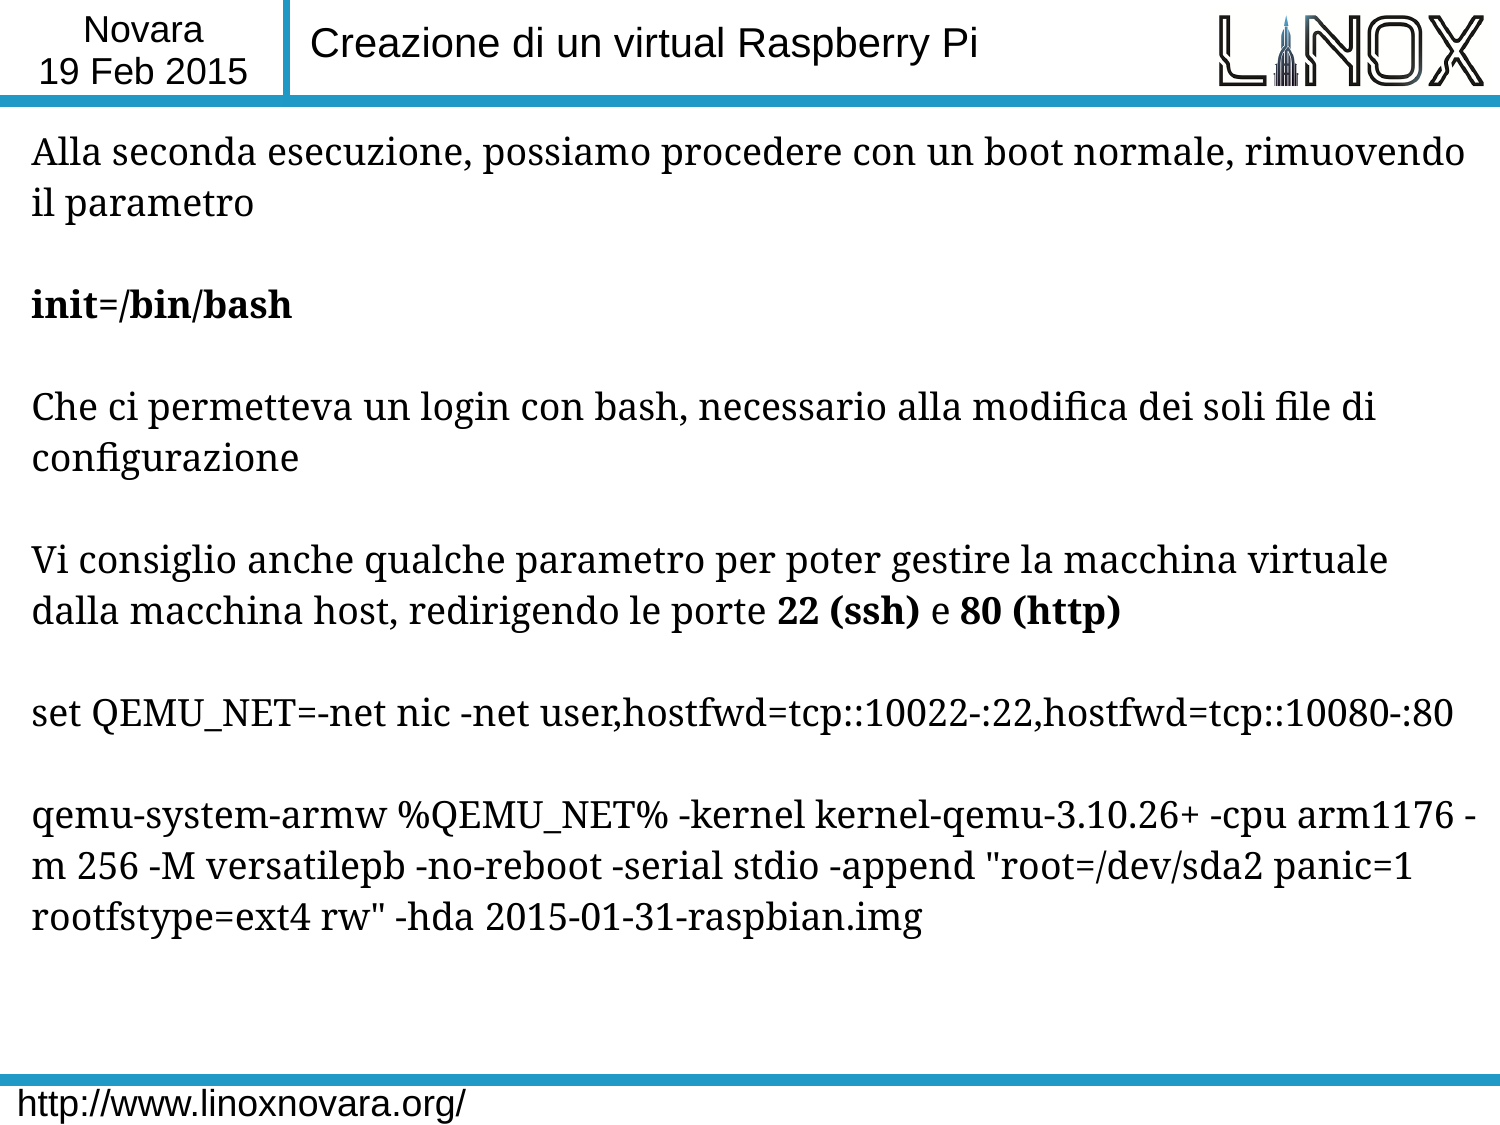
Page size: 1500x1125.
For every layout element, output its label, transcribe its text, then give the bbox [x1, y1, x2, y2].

picture [0, 0, 1500, 107]
list Creazione di un virtual Raspberry Pi [295, 11, 1321, 87]
text_box Alla seconda esecuzione, possiamo procedere con un boot normale, rimuovendo il parametro init=/bin/bash Che ci permetteva un login con bash, necessario alla modifica dei soli file di configurazione Vi consiglio anche qualche parametro per poter gestire la macchina virtuale dalla macchina host, redirigendo le porte 22 (ssh) e 80 (http) set QEMU_NET=-net nic -net user,hostfwd=tcp::10022-:22,hostfwd=tcp::10080-:80 qemu-system-armw %QEMU_NET% -kernel kernel-qemu-3.10.26+ -cpu arm1176 -m 256 -M versatilepb -no-reboot -serial stdio -append "root=/dev/sda2 panic=1 rootfstype=ext4 rw" -hda 2015-01-31-raspbian.img [16, 118, 1500, 960]
picture [0, 1074, 1500, 1086]
